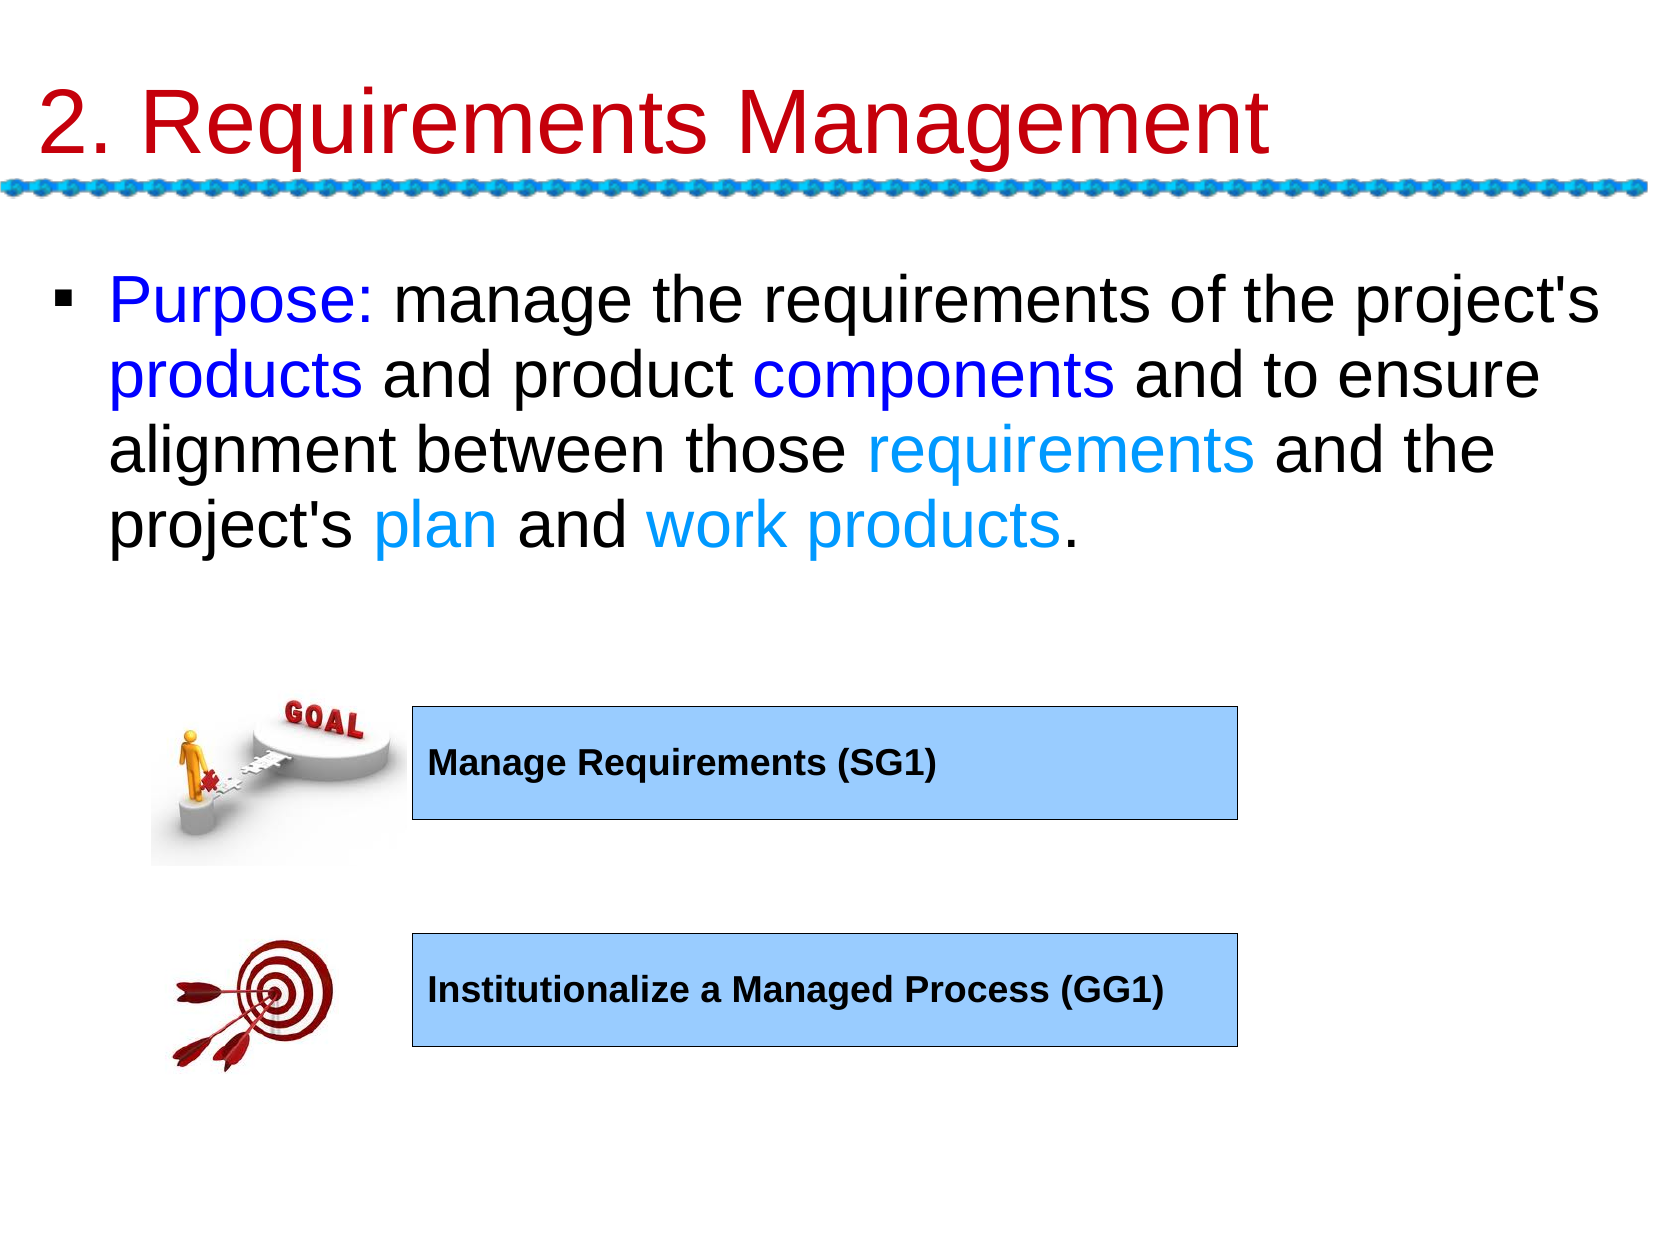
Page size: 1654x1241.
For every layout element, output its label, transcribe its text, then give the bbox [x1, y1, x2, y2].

title 2. Requirements Management [37, 37, 1651, 208]
picture [0, 178, 37, 199]
picture [151, 674, 407, 866]
text_box Manage Requirements (SG1) [412, 706, 1238, 820]
picture [150, 924, 339, 1088]
list Purpose: manage the requirements of the project's products and product components and to ensure alignment between those requirements and the project's plan and work products. [37, 262, 1651, 1163]
text_box Institutionalize a Managed Process (GG1) [412, 933, 1238, 1047]
